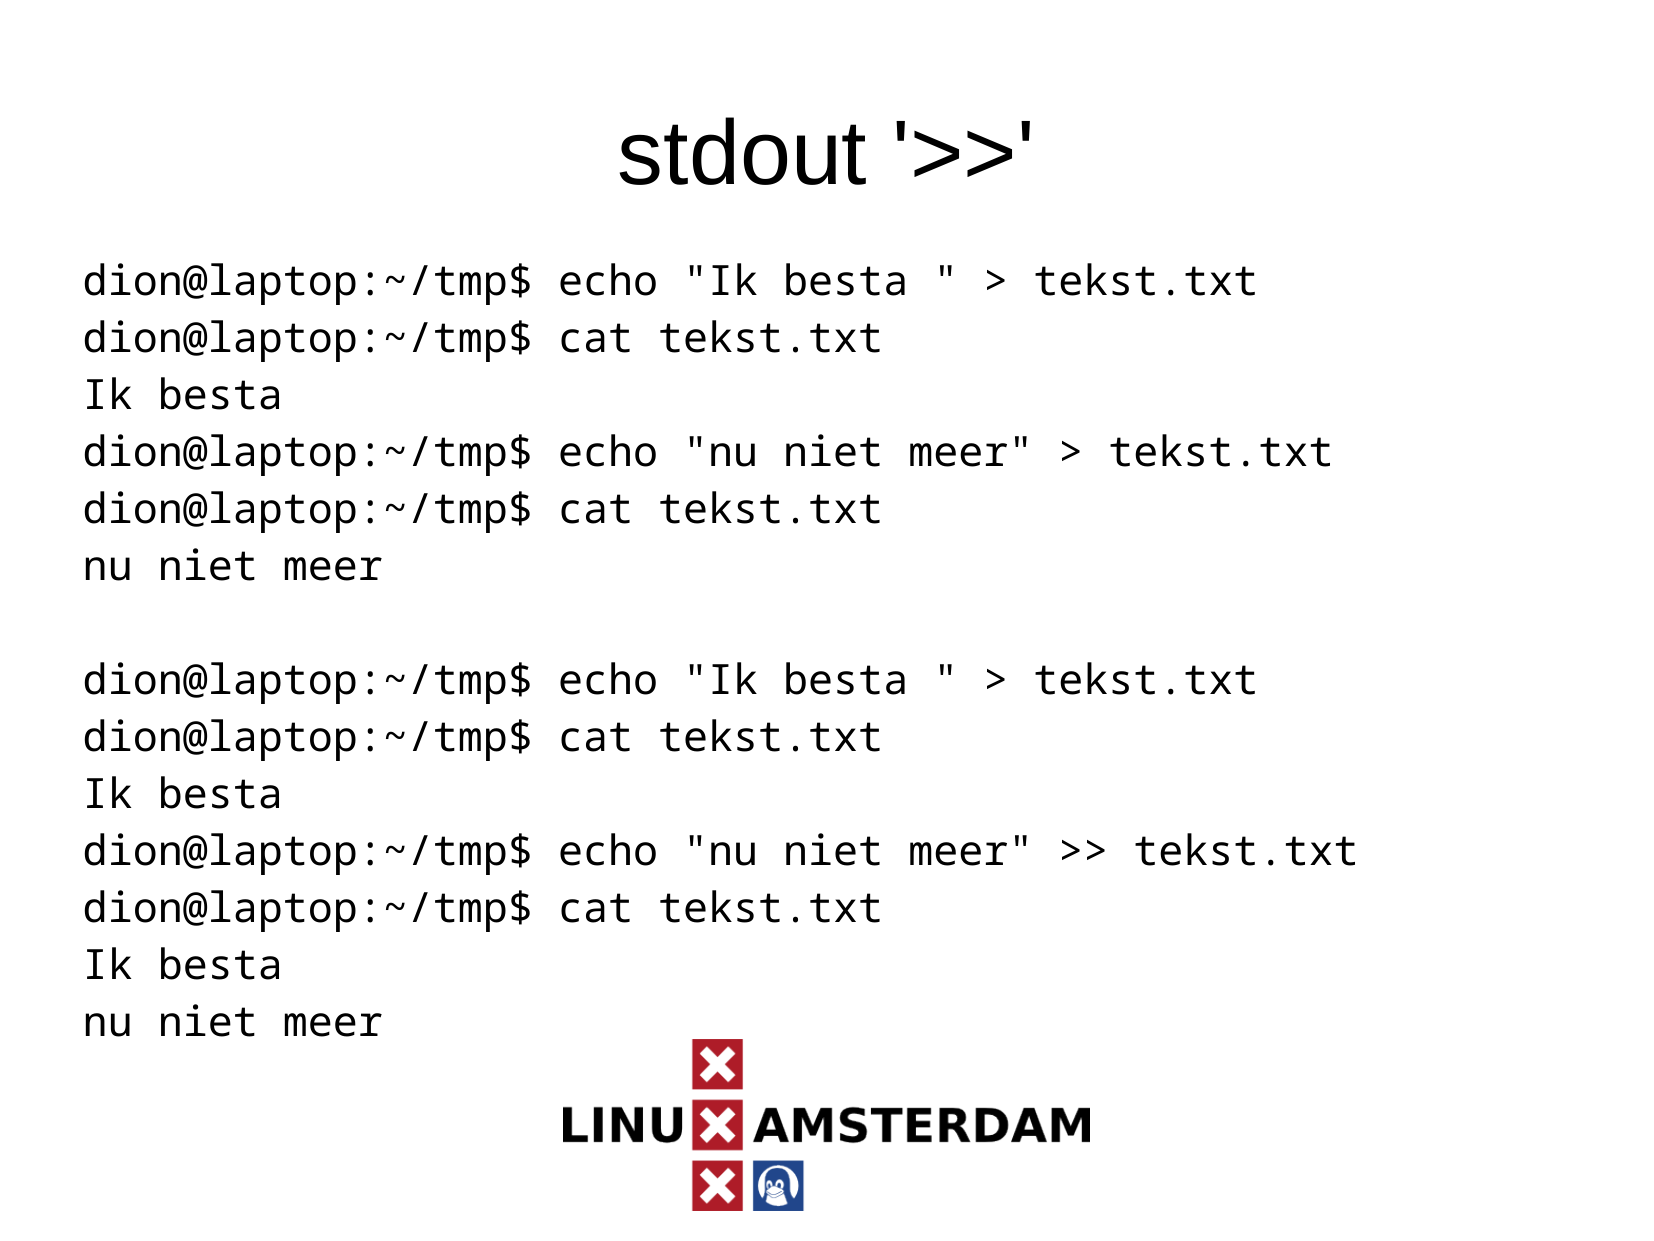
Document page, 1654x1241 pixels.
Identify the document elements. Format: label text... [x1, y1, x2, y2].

title stdout '>>' [82, 49, 1571, 257]
subtitle dion@laptop:~/tmp$ echo "Ik besta " > tekst.txt dion@laptop:~/tmp$ cat tekst.txt Ik besta dion@laptop:~/tmp$ echo "nu niet meer" > tekst.txt dion@laptop:~/tmp$ cat tekst.txt nu niet meer dion@laptop:~/tmp$ echo "Ik besta " > tekst.txt dion@laptop:~/tmp$ cat tekst.txt Ik besta dion@laptop:~/tmp$ echo "nu niet meer" >> tekst.txt dion@laptop:~/tmp$ cat tekst.txt Ik besta nu niet meer [82, 290, 1571, 1010]
picture [563, 1039, 1090, 1211]
